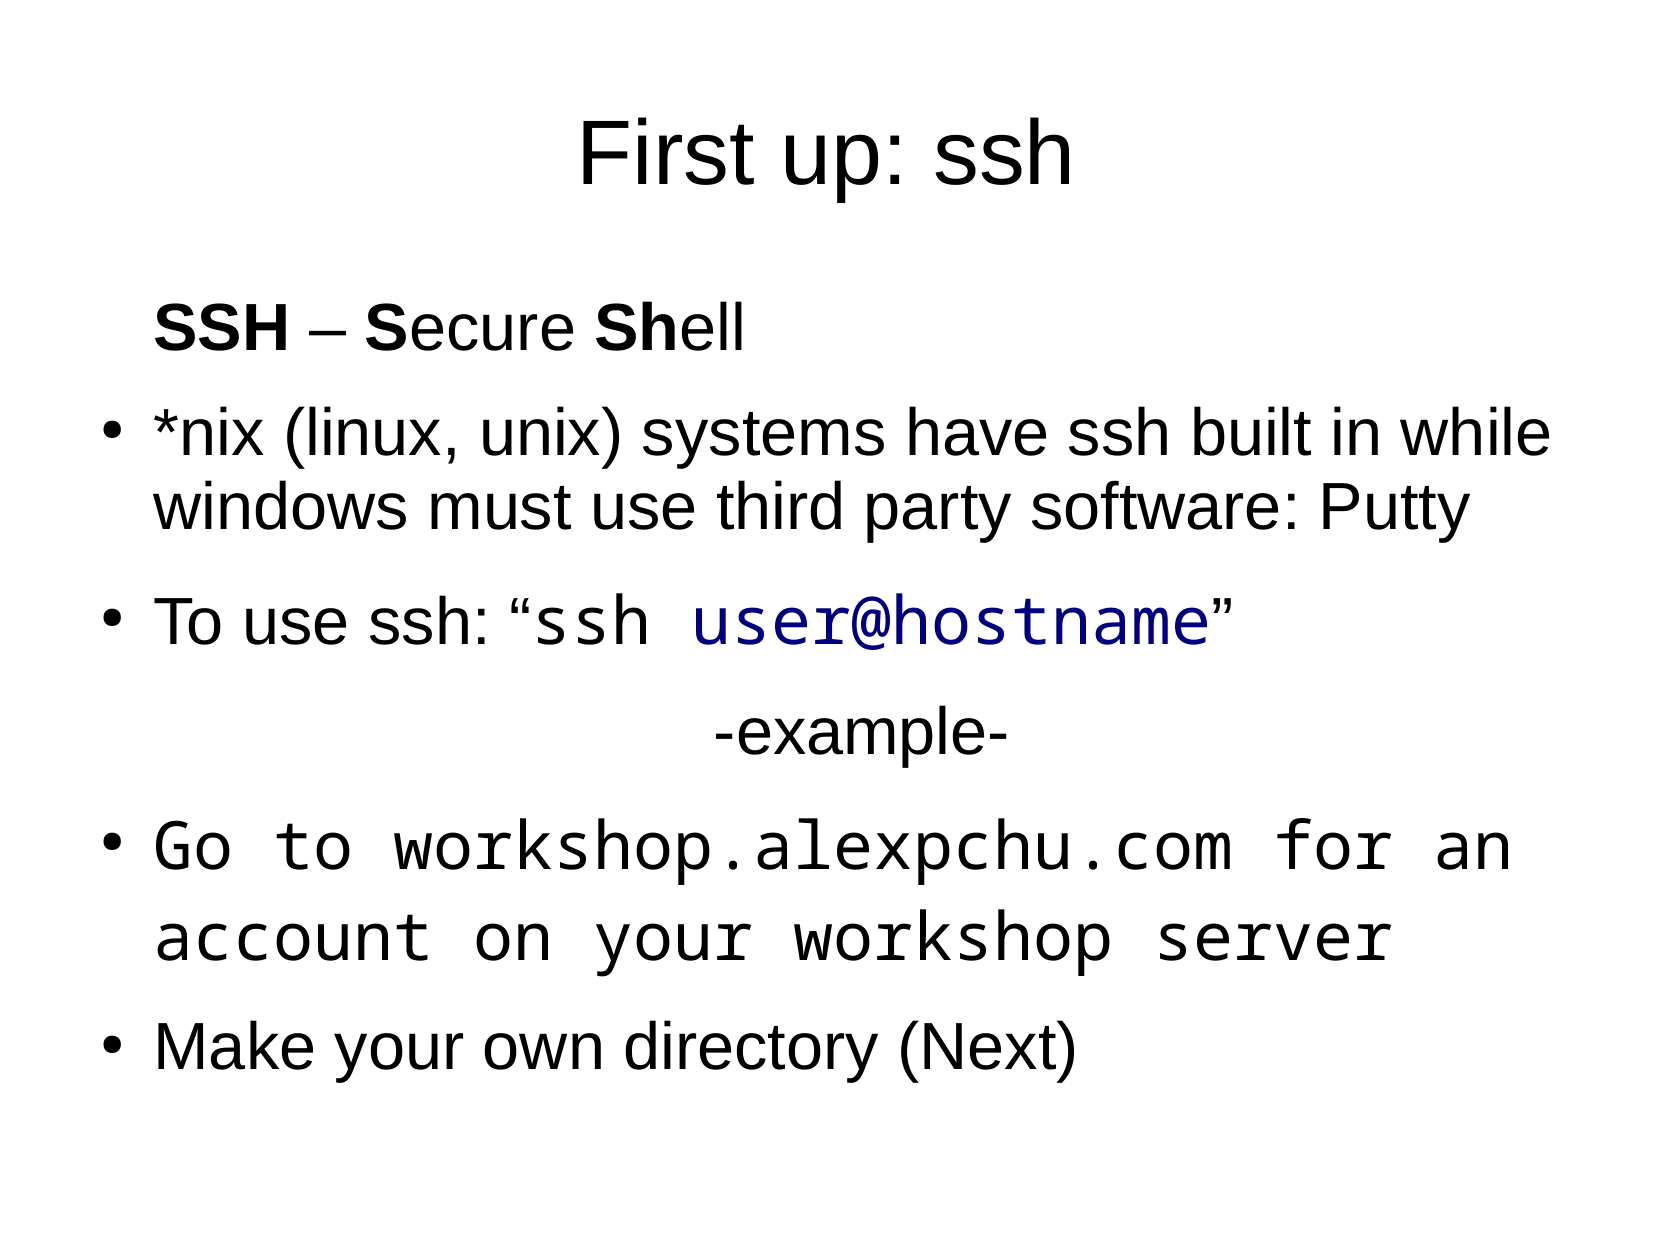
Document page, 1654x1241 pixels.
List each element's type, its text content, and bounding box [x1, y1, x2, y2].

title First up: ssh [82, 49, 1571, 257]
list SSH – Secure Shell *nix (linux, unix) systems have ssh built in while windows must use third party software: Putty To use ssh: “ssh user@hostname” -example- Go to workshop.alexpchu.com for an account on your workshop server Make your own directory (Next) [82, 290, 1571, 1126]
